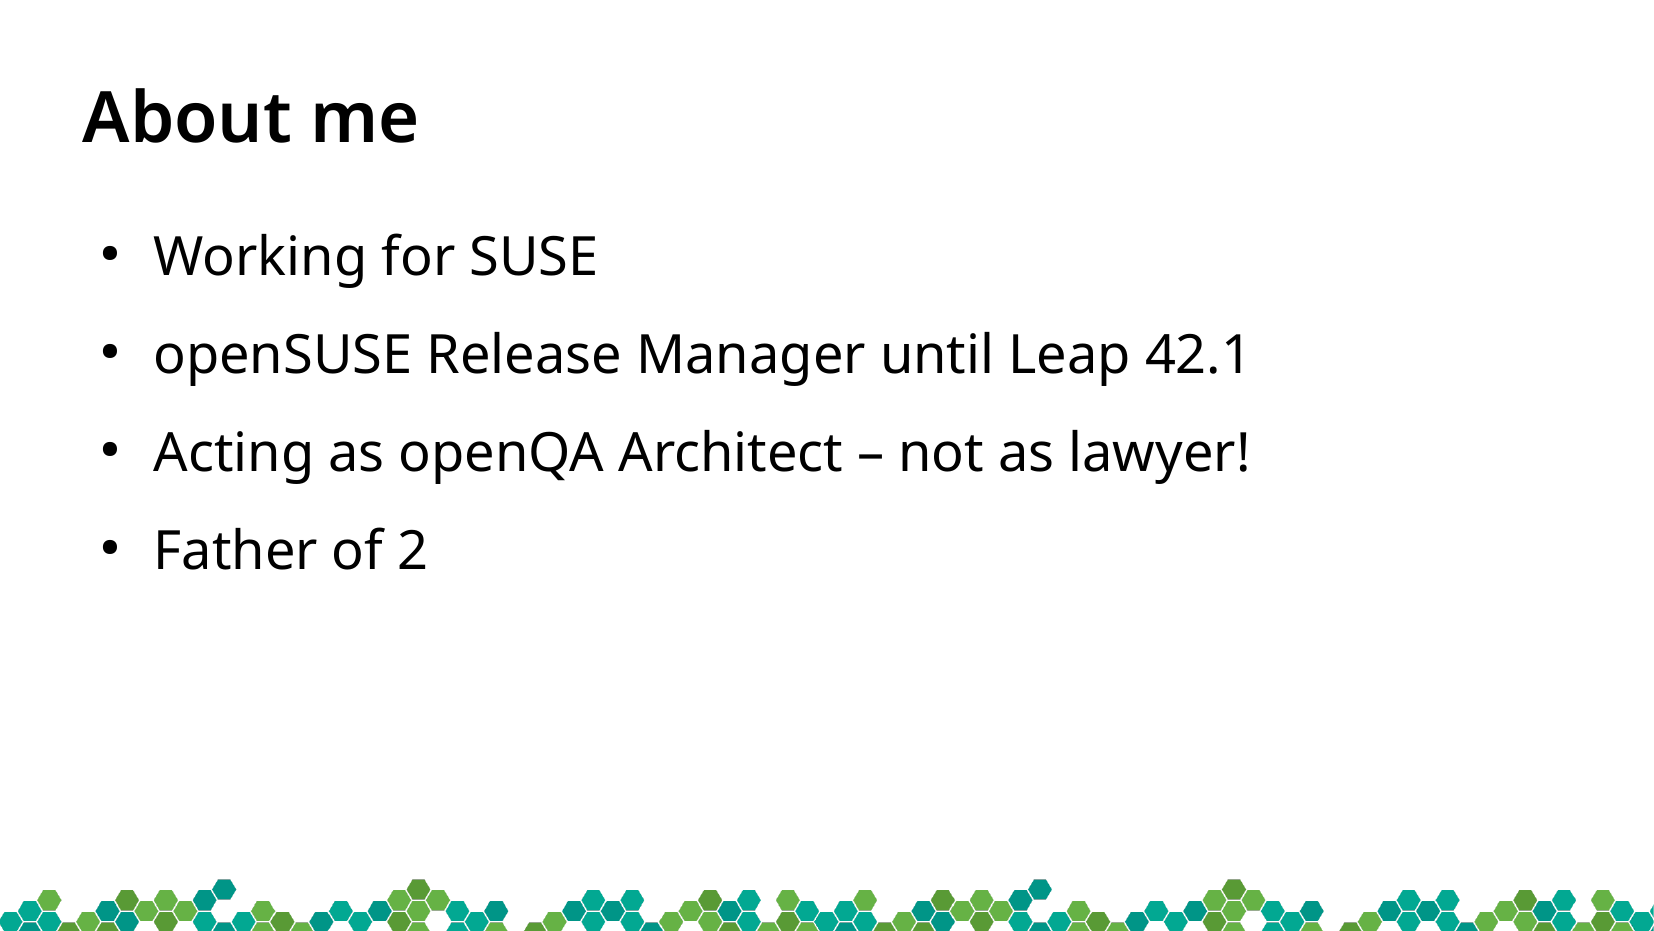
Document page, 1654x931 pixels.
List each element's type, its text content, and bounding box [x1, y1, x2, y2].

list Working for SUSE openSUSE Release Manager until Leap 42.1 Acting as openQA Architect – not as lawyer! Father of 2 [82, 217, 1571, 855]
picture [0, 871, 1654, 931]
title About me [82, 37, 1571, 193]
